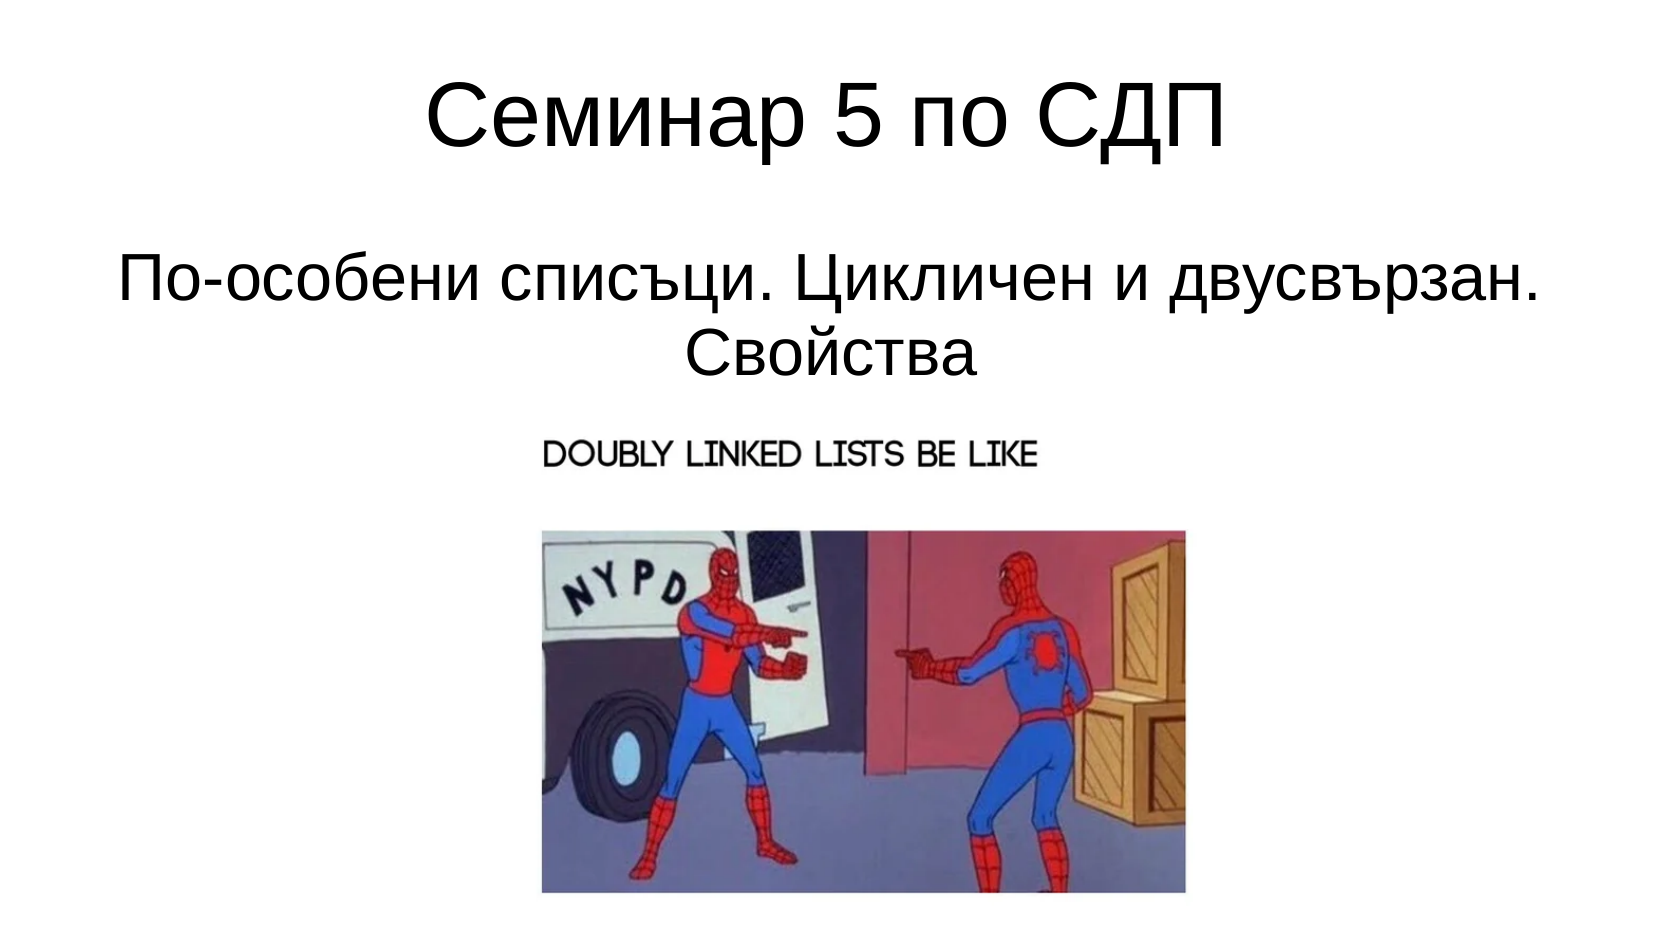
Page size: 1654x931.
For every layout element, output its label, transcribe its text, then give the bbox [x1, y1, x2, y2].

title Семинар 5 по СДП [82, 37, 1571, 193]
picture [525, 394, 1201, 909]
subtitle По-особени списъци. Цикличен и двусвързан. Свойства [86, 217, 1576, 413]
